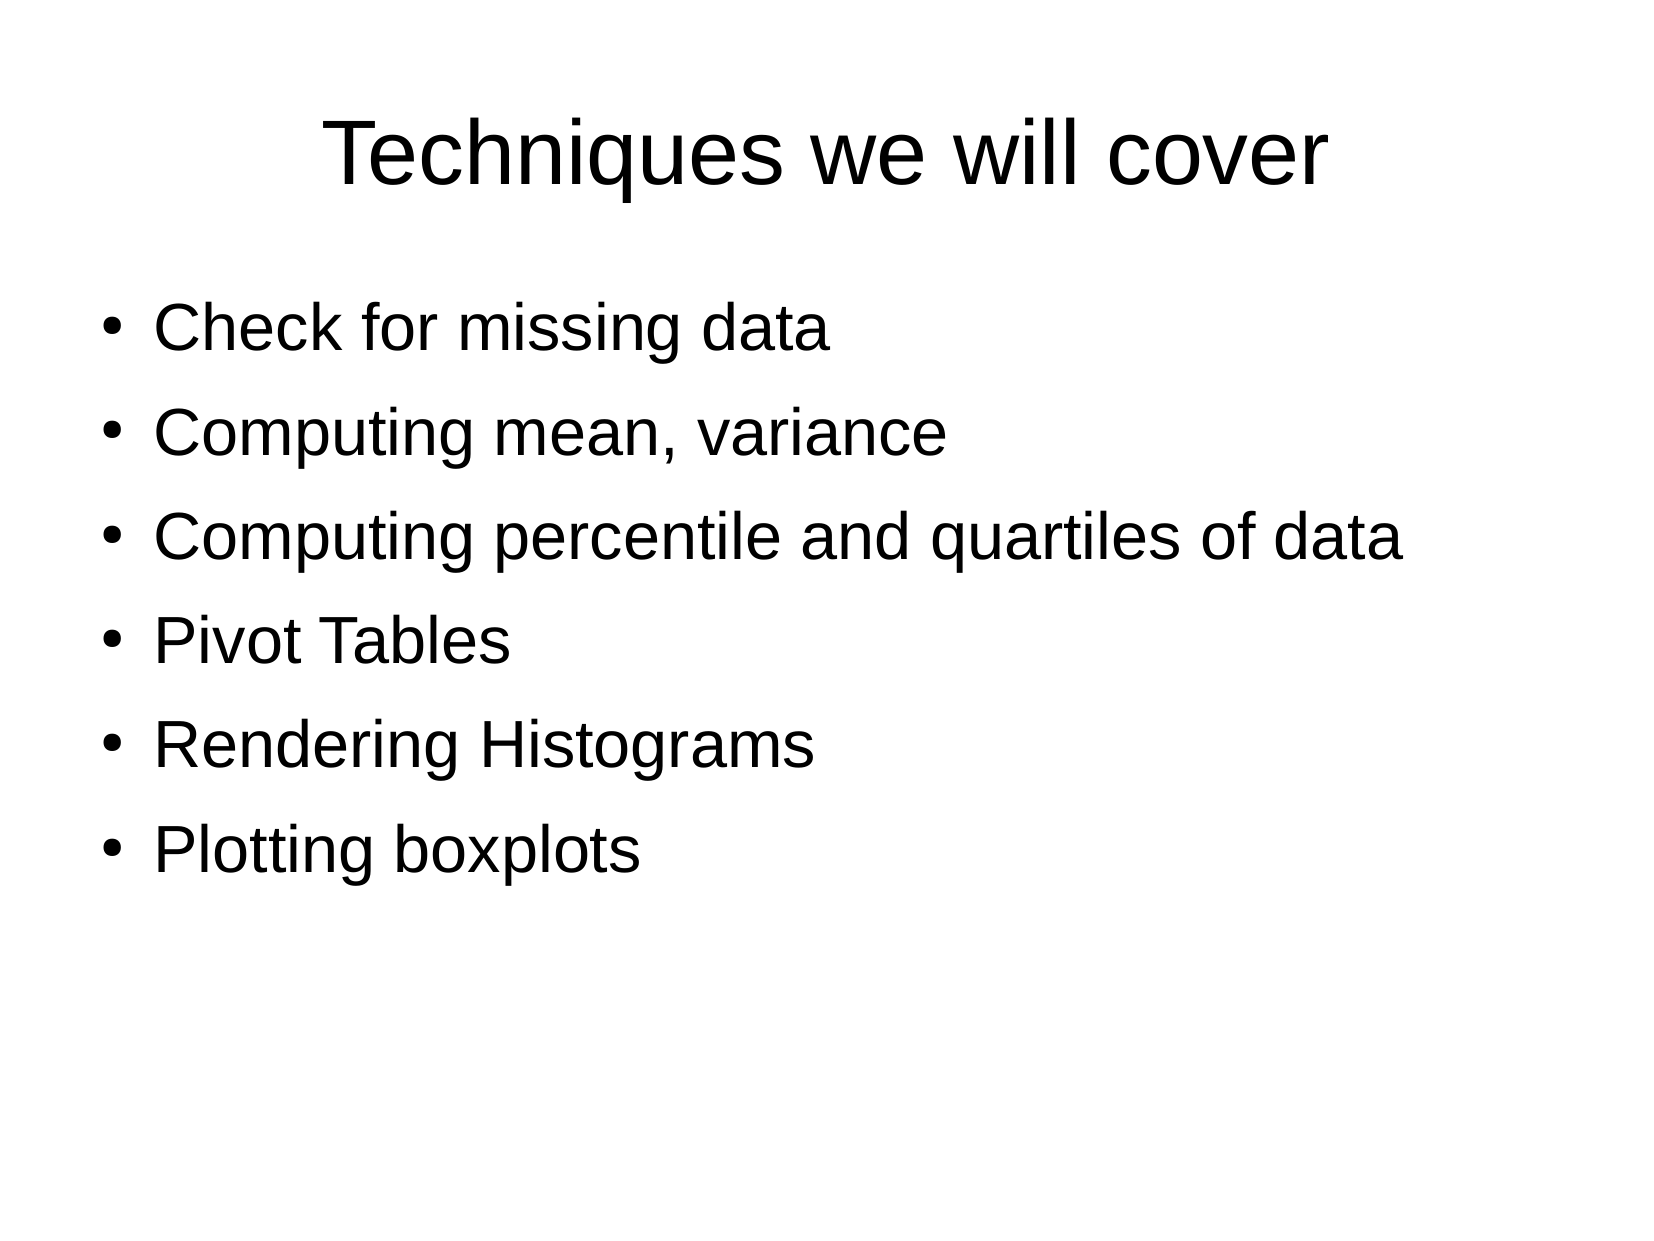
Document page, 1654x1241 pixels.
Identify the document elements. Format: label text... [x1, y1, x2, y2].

list Check for missing data Computing mean, variance Computing percentile and quartiles of data Pivot Tables Rendering Histograms Plotting boxplots [82, 290, 1571, 1010]
title Techniques we will cover [82, 49, 1571, 257]
